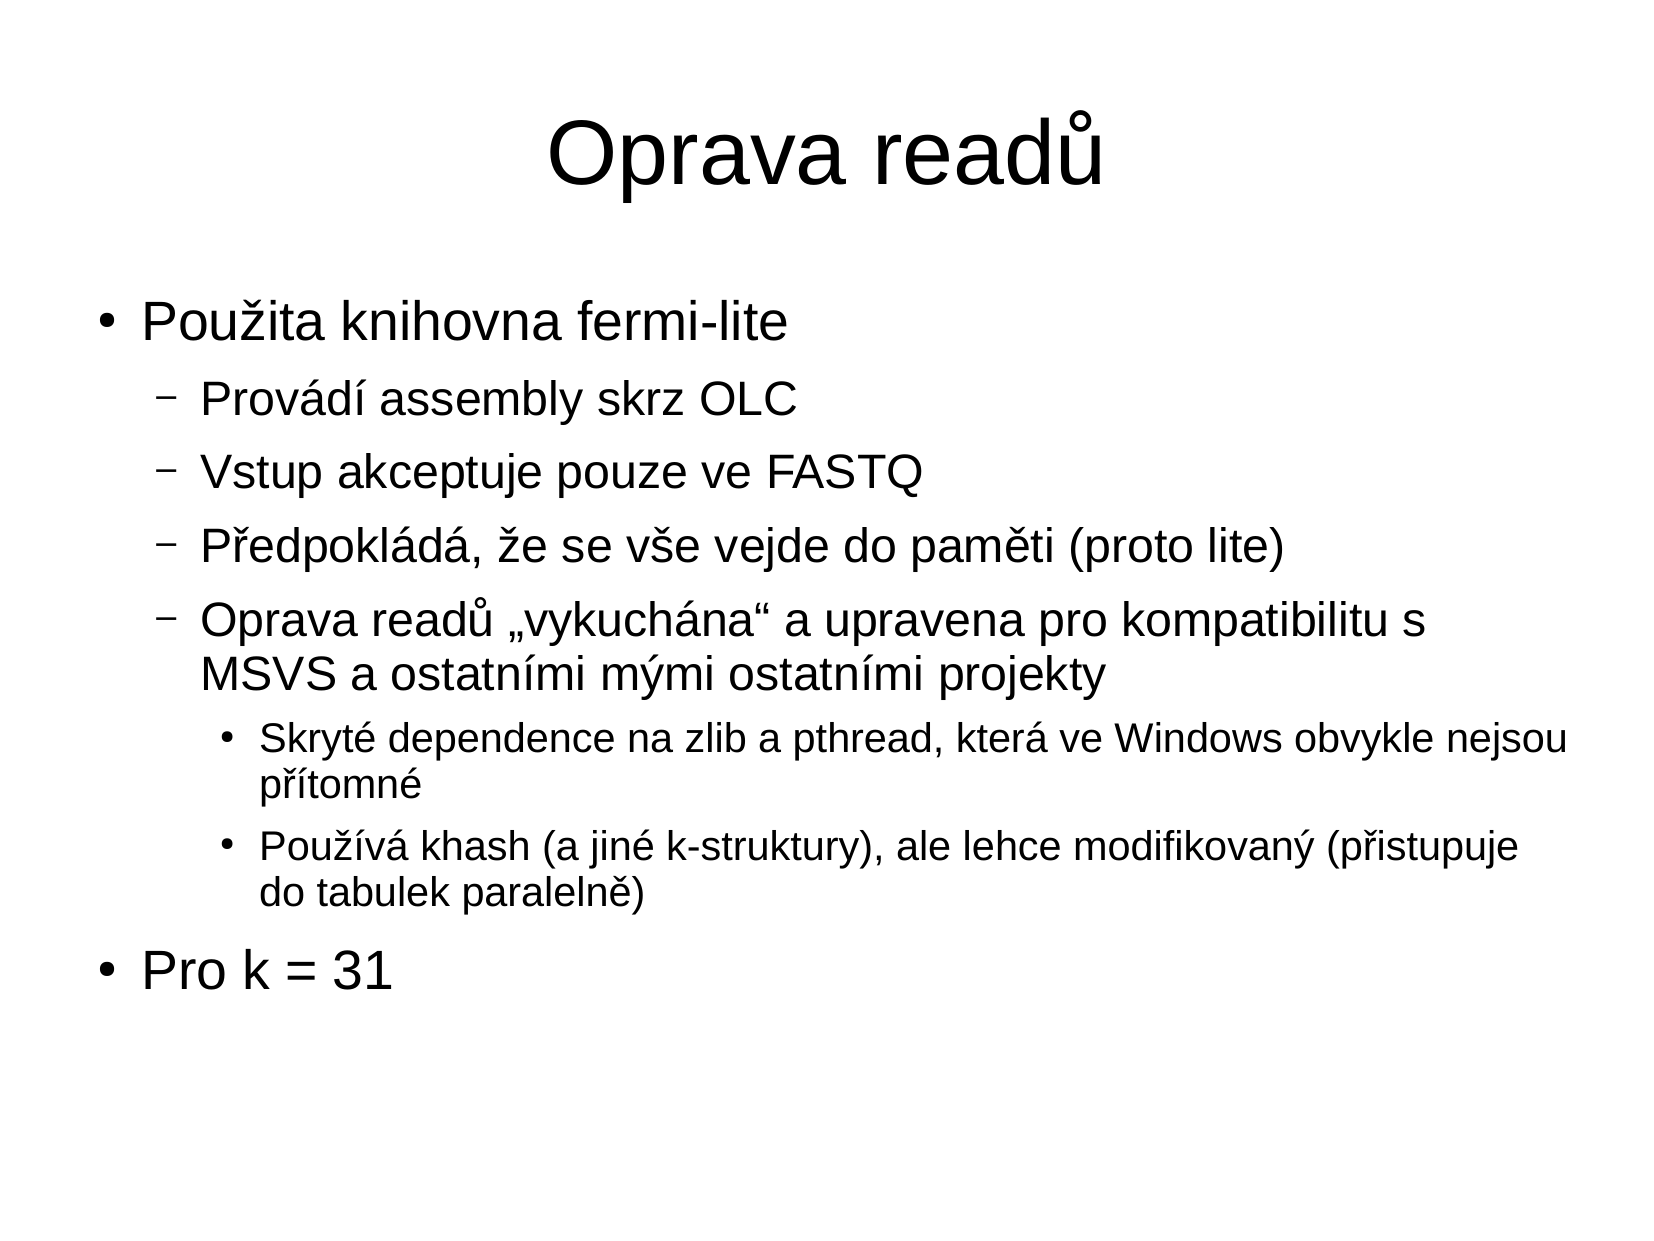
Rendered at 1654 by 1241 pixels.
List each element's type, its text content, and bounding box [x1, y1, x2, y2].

title Oprava readů [82, 49, 1571, 257]
list Použita knihovna fermi-lite Provádí assembly skrz OLC Vstup akceptuje pouze ve FASTQ Předpokládá, že se vše vejde do paměti (proto lite) Oprava readů „vykuchána“ a upravena pro kompatibilitu s MSVS a ostatními mými ostatními projekty Skryté dependence na zlib a pthread, která ve Windows obvykle nejsou přítomné Používá khash (a jiné k-struktury), ale lehce modifikovaný (přistupuje do tabulek paralelně) Pro k = 31 [82, 290, 1571, 1010]
